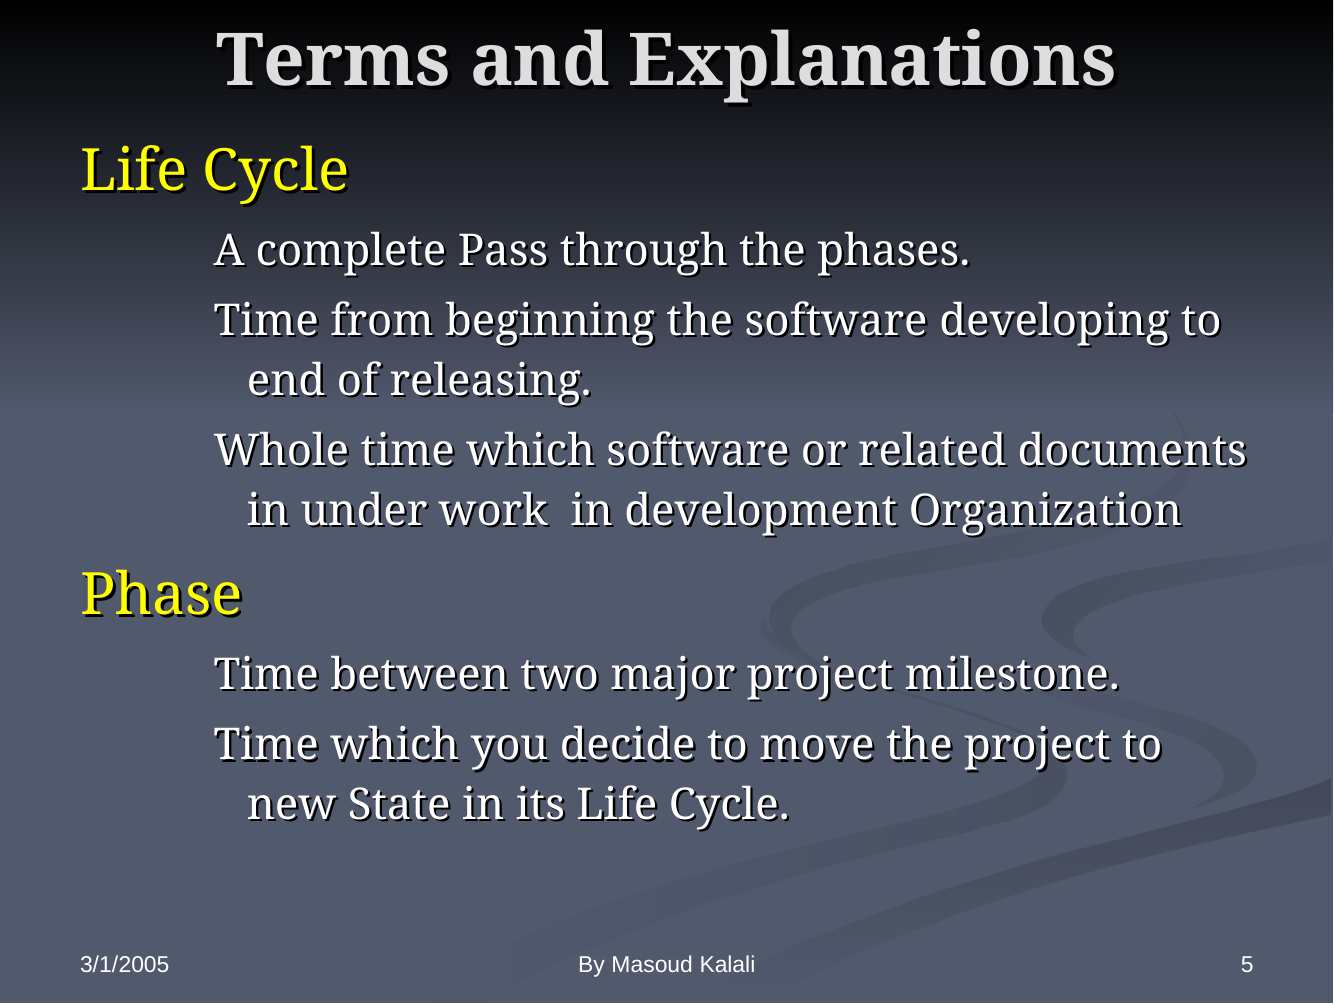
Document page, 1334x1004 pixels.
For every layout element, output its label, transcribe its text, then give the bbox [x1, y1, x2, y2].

title Terms and Explanations [66, 6, 1267, 108]
list Life Cycle A complete Pass through the phases. Time from beginning the software developing to end of releasing. Whole time which software or related documents in under work in development Organization Phase Time between two major project milestone. Time which you decide to move the project to new State in its Life Cycle. [66, 121, 1267, 897]
